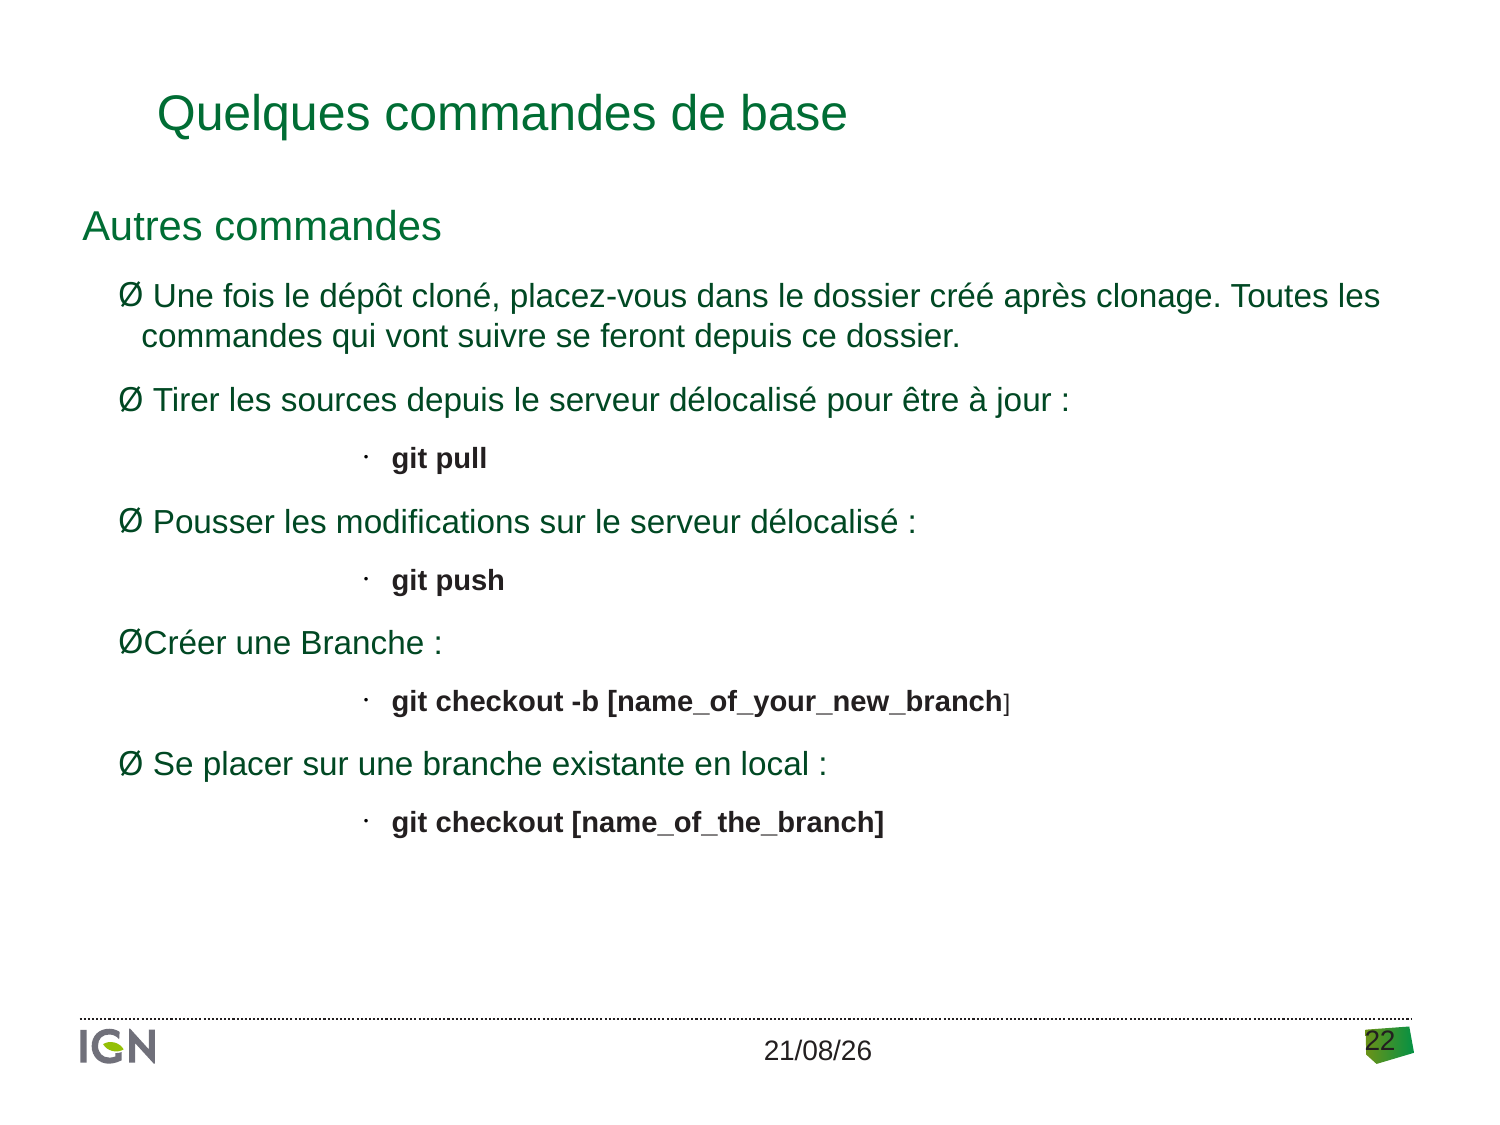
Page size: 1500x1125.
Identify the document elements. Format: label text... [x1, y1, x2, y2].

slide_number <numéro> [1349, 1015, 1428, 1076]
slide_number 25/03/21 [749, 1025, 894, 1064]
list Autres commandes Une fois le dépôt cloné, placez-vous dans le dossier créé après clonage. Toutes les commandes qui vont suivre se feront depuis ce dossier. Tirer les sources depuis le serveur délocalisé pour être à jour : git pull Pousser les modifications sur le serveur délocalisé : git push Créer une Branche : git checkout -b [name_of_your_new_branch] Se placer sur une branche existante en local : git checkout [name_of_the_branch] [67, 198, 1446, 996]
title Quelques commandes de base [142, 81, 1340, 141]
